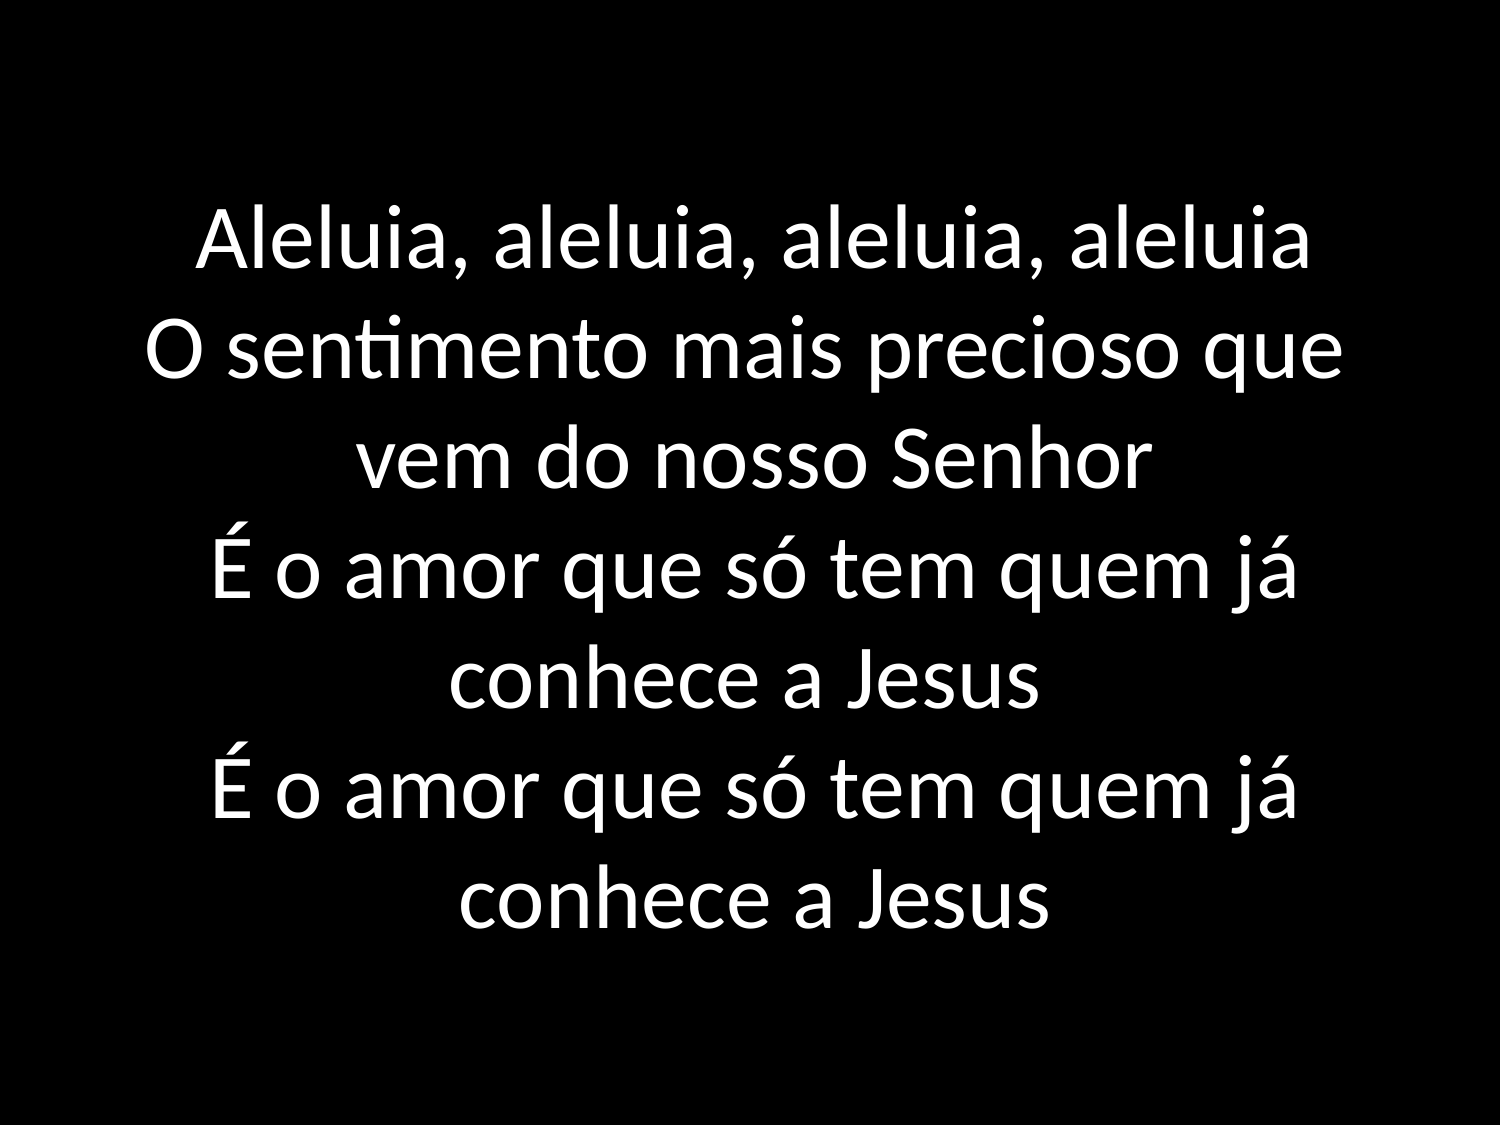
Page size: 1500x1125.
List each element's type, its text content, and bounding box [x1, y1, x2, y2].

title Aleluia, aleluia, aleluia, aleluia O sentimento mais precioso que vem do nosso Senhor É o amor que só tem quem já conhece a Jesus É o amor que só tem quem já conhece a Jesus [46, 45, 1465, 1079]
